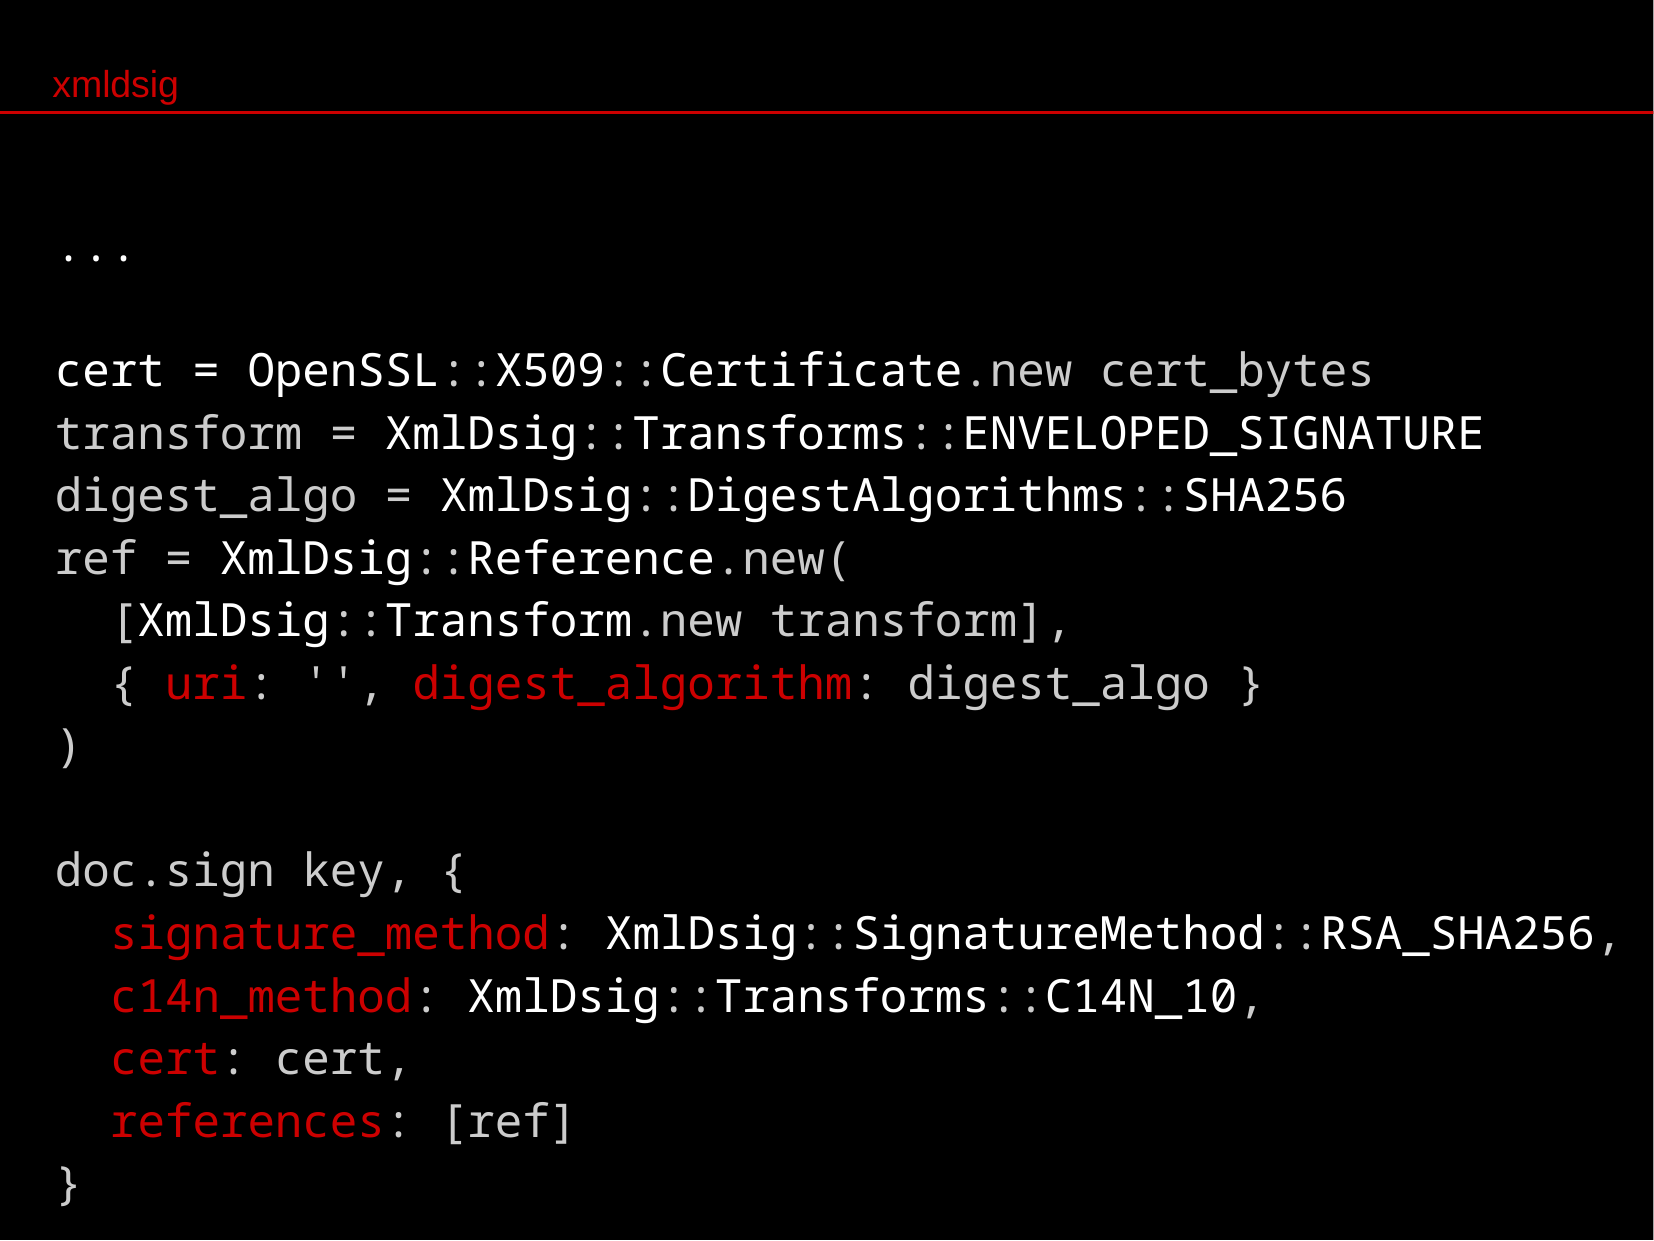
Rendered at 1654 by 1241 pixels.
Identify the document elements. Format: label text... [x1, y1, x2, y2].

text_box xmldsig [37, 55, 1654, 111]
subtitle ... cert = OpenSSL::X509::Certificate.new cert_bytes transform = XmlDsig::Transforms::ENVELOPED_SIGNATURE digest_algo = XmlDsig::DigestAlgorithms::SHA256 ref = XmlDsig::Reference.new( [XmlDsig::Transform.new transform], { uri: '', digest_algorithm: digest_algo } ) doc.sign key, { signature_method: XmlDsig::SignatureMethod::RSA_SHA256, c14n_method: XmlDsig::Transforms::C14N_10, cert: cert, references: [ref] } [0, 150, 1654, 1241]
